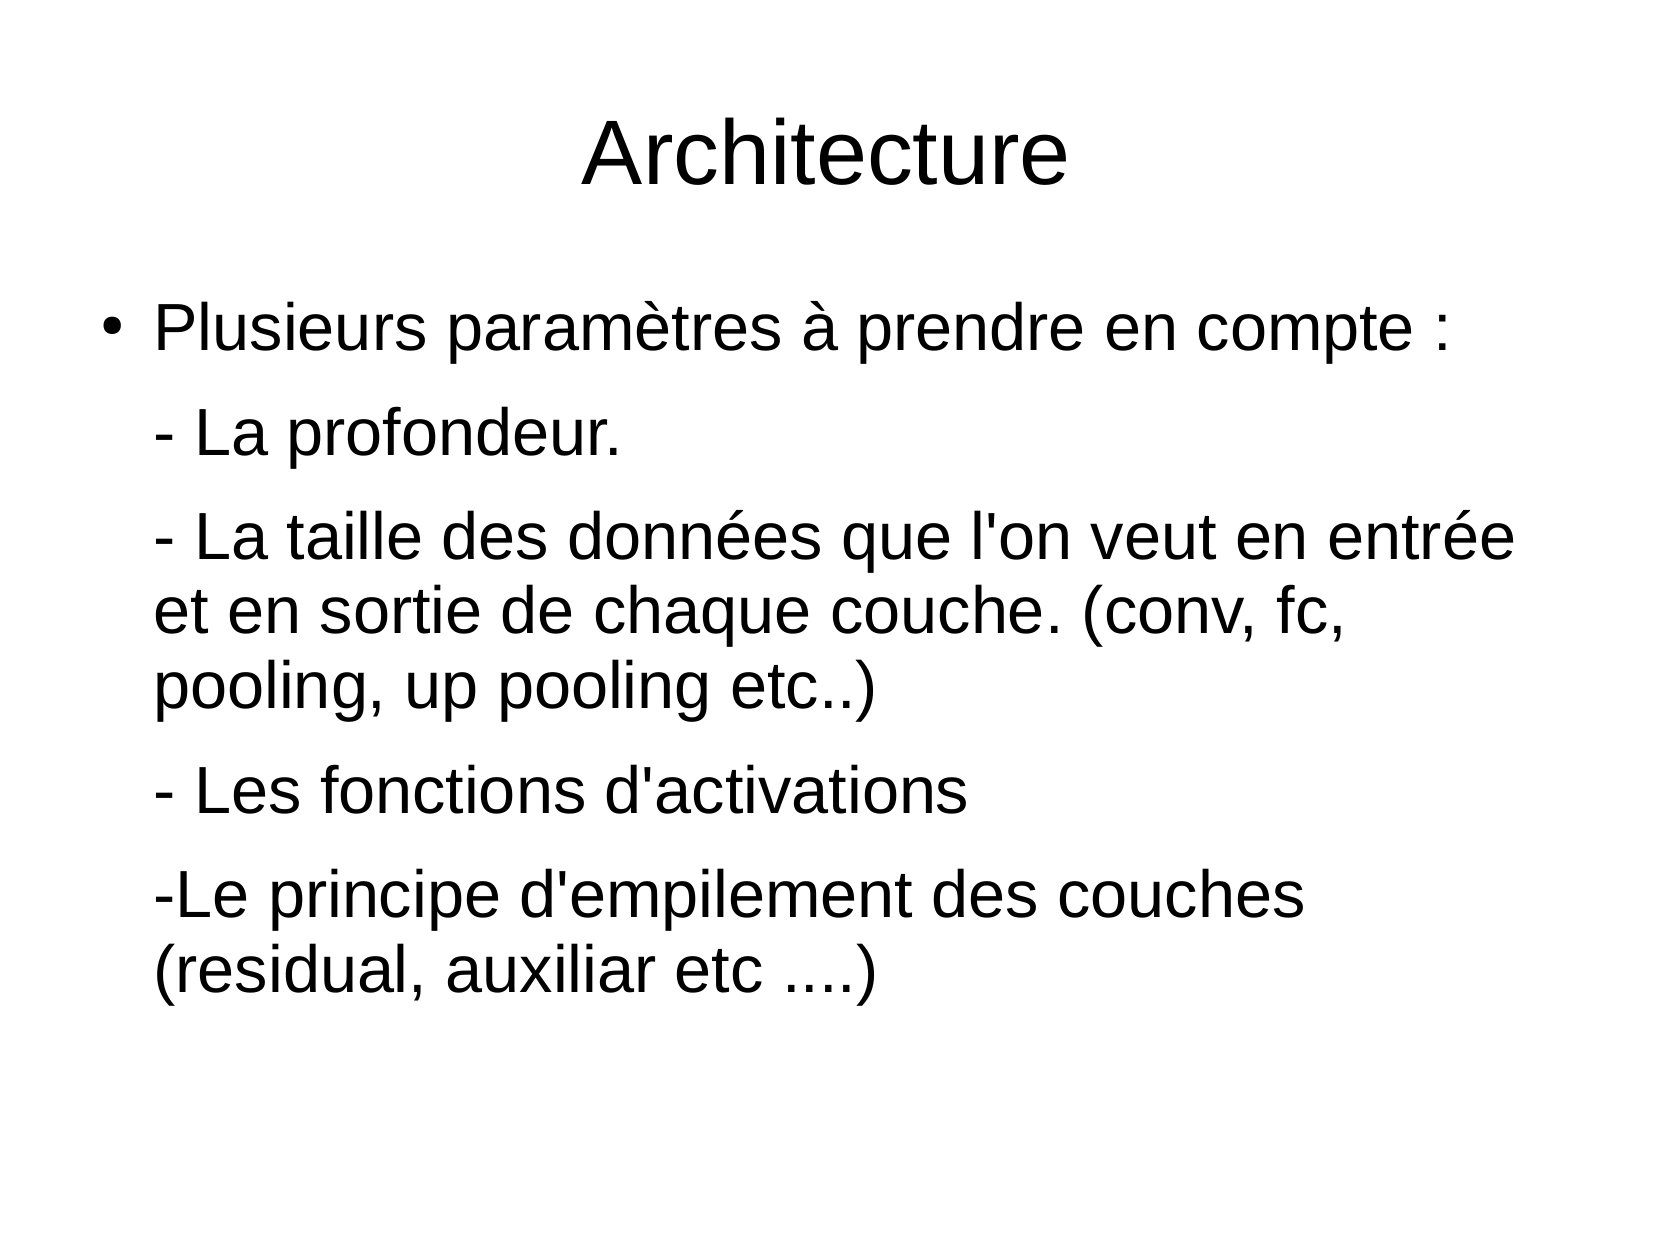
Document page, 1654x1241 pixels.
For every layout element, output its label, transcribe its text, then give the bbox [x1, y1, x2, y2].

list Plusieurs paramètres à prendre en compte : - La profondeur. - La taille des données que l'on veut en entrée et en sortie de chaque couche. (conv, fc, pooling, up pooling etc..) - Les fonctions d'activations -Le principe d'empilement des couches (residual, auxiliar etc ....) [82, 290, 1571, 1111]
title Architecture [82, 49, 1571, 257]
